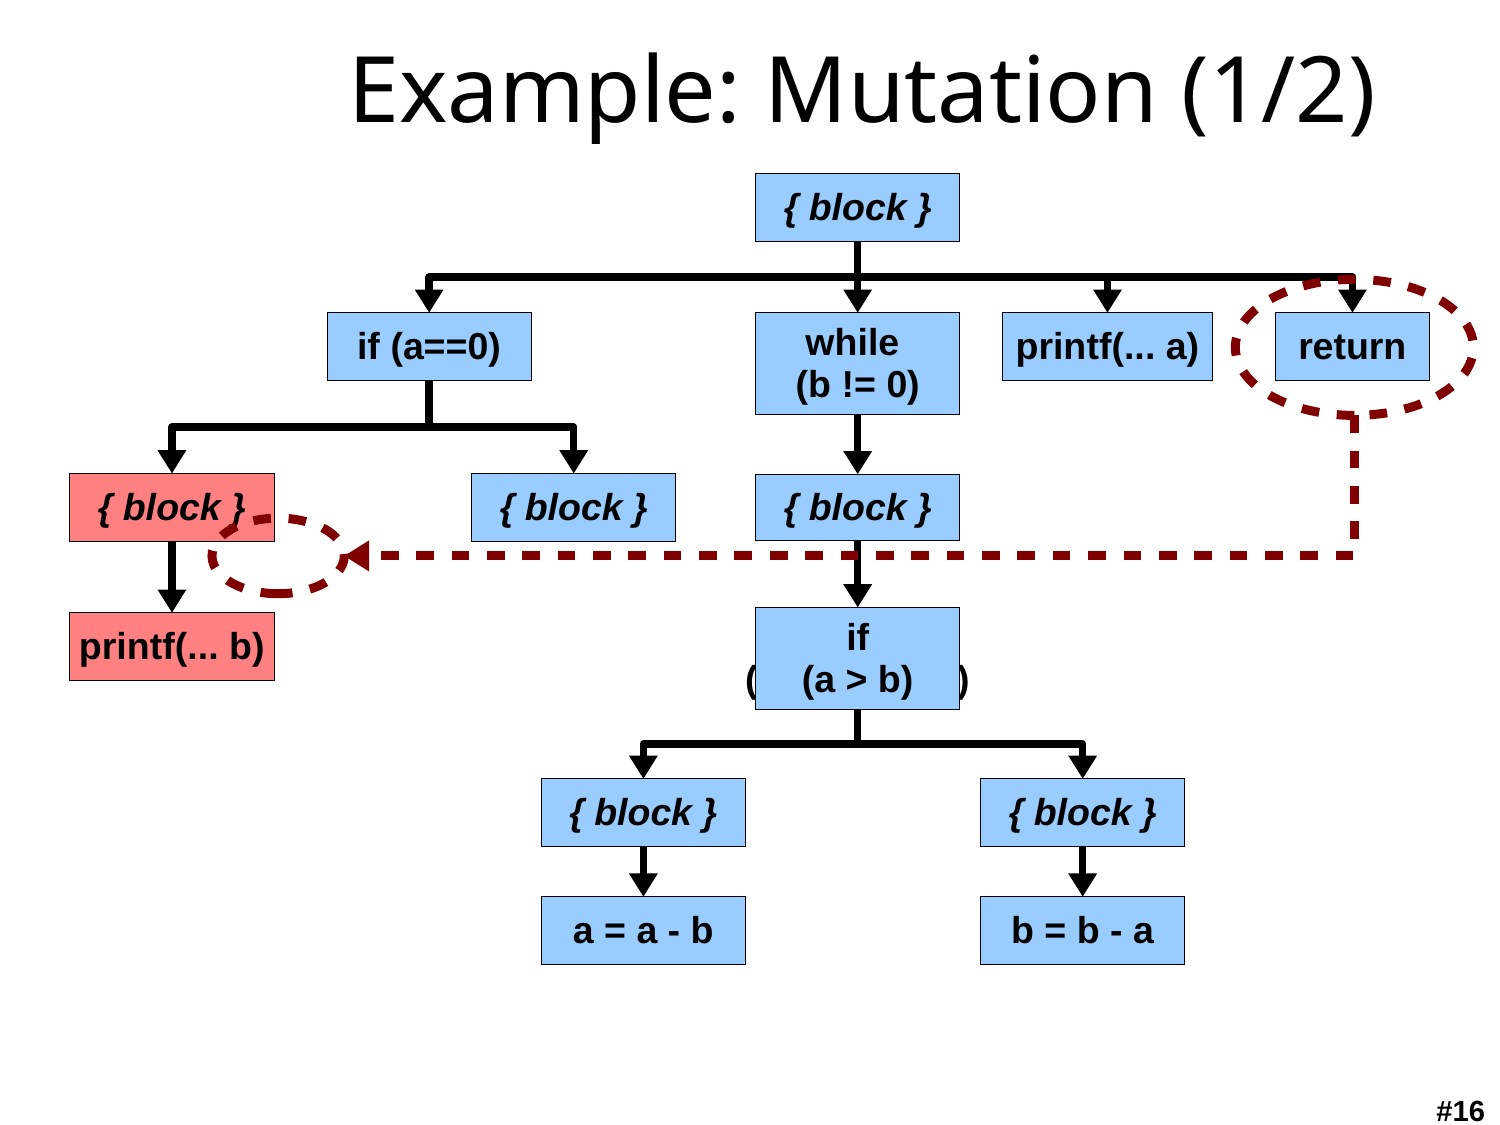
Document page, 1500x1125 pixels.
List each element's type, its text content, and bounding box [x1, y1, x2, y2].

text_box while (b != 0) [755, 312, 960, 415]
text_box printf(... b) [69, 612, 275, 681]
title Example: Mutation (1/2) [300, 0, 1425, 175]
text_box if (a > b) [755, 607, 960, 710]
text_box { block } [541, 778, 746, 847]
text_box a = a - b [541, 896, 746, 965]
text_box { block } [755, 175, 960, 242]
text_box { block } [69, 473, 275, 542]
text_box return [1275, 312, 1430, 381]
text_box printf(... a) [1002, 312, 1213, 381]
text_box { block } [755, 474, 960, 541]
text_box b = b - a [980, 896, 1185, 965]
text_box { block } [471, 473, 676, 542]
text_box { block } [980, 778, 1185, 847]
text_box if (a==0) [327, 312, 532, 381]
